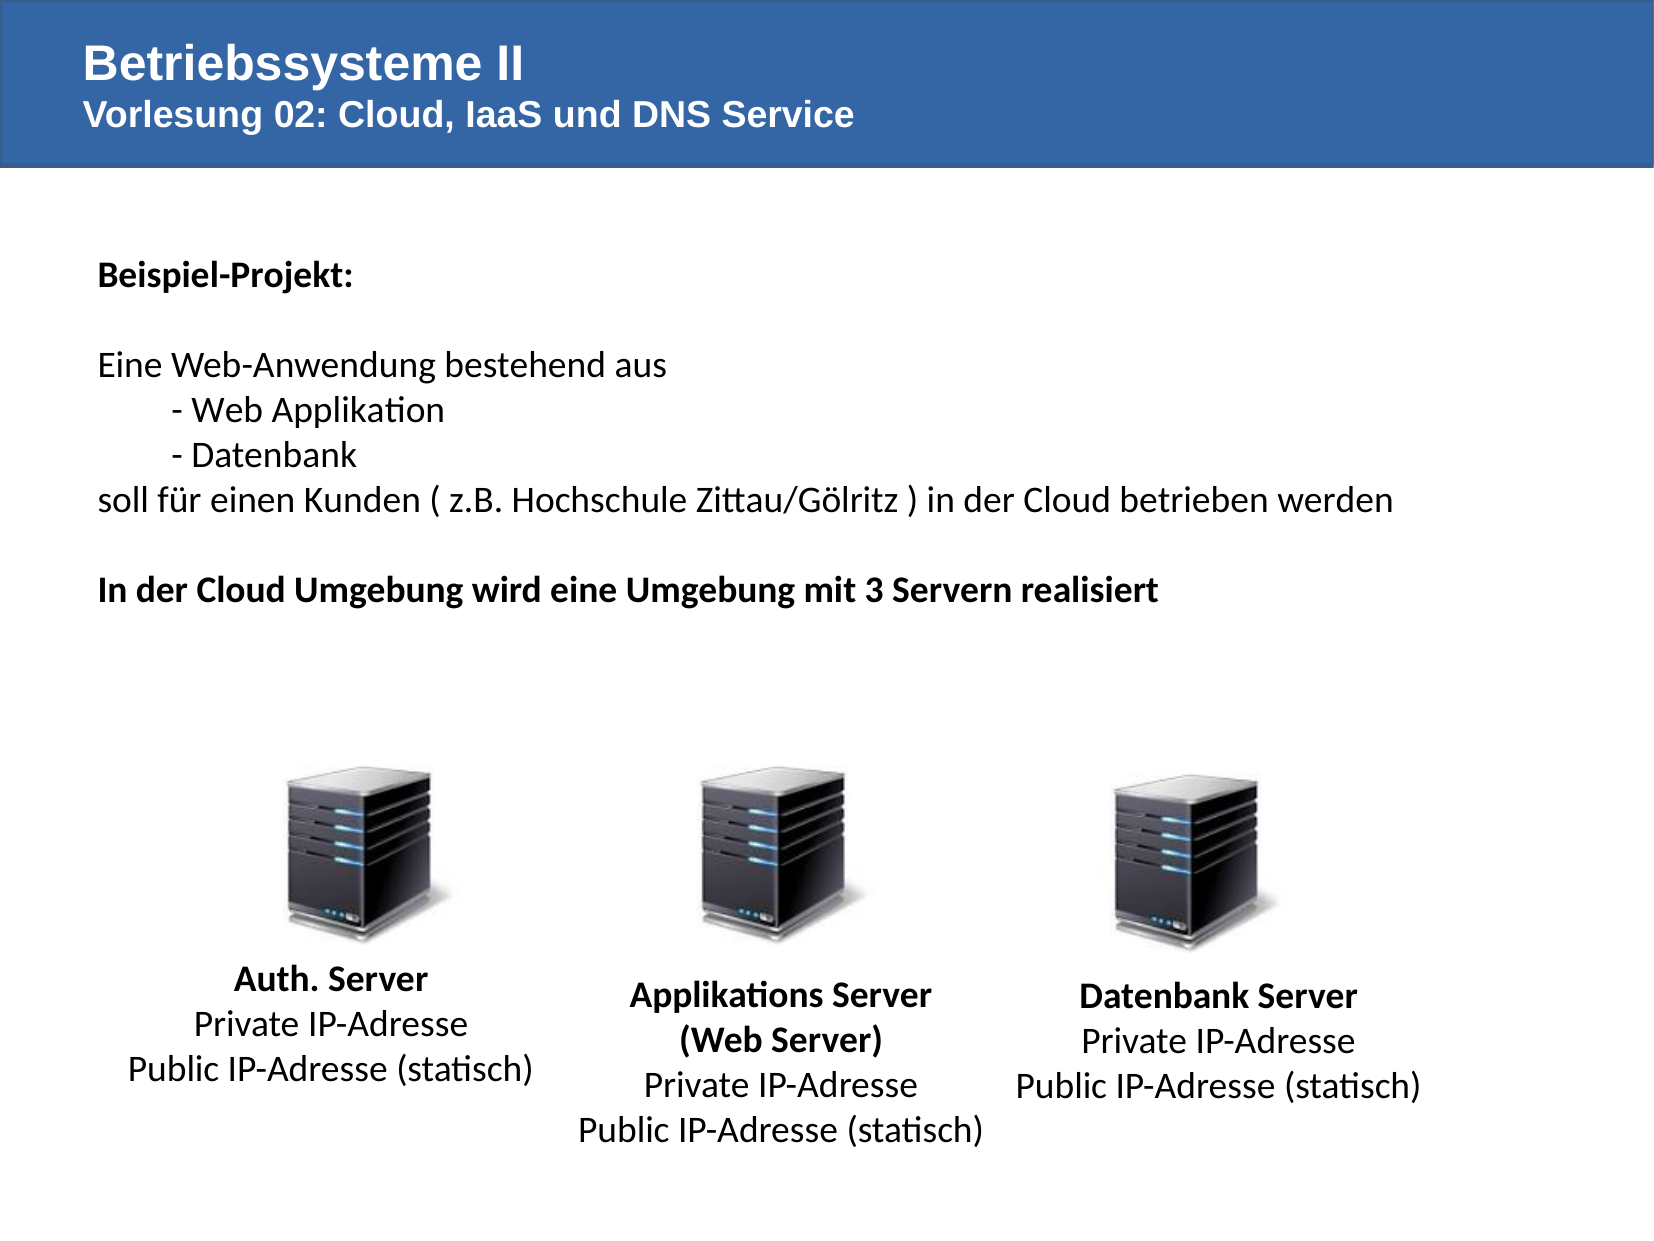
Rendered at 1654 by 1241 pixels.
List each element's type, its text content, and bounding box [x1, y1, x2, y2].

picture [685, 753, 878, 946]
title Betriebssysteme II Vorlesung 02: Cloud, IaaS und DNS Service [82, 29, 1571, 136]
text_box Applikations Server (Web Server) Private IP-Adresse Public IP-Adresse (statisch) [560, 962, 1003, 1160]
text_box Beispiel-Projekt: Eine Web-Anwendung bestehend aus - Web Applikation - Datenbank soll für einen Kunden ( z.B. Hochschule Zittau/Gölritz ) in der Cloud betrieben werden In der Cloud Umgebung wird eine Umgebung mit 3 Servern realisiert [83, 242, 1595, 617]
picture [1098, 761, 1291, 954]
picture [271, 753, 464, 945]
text_box Auth. Server Private IP-Adresse Public IP-Adresse (statisch) [110, 945, 553, 1098]
text_box Datenbank Server Private IP-Adresse Public IP-Adresse (statisch) [997, 963, 1440, 1116]
